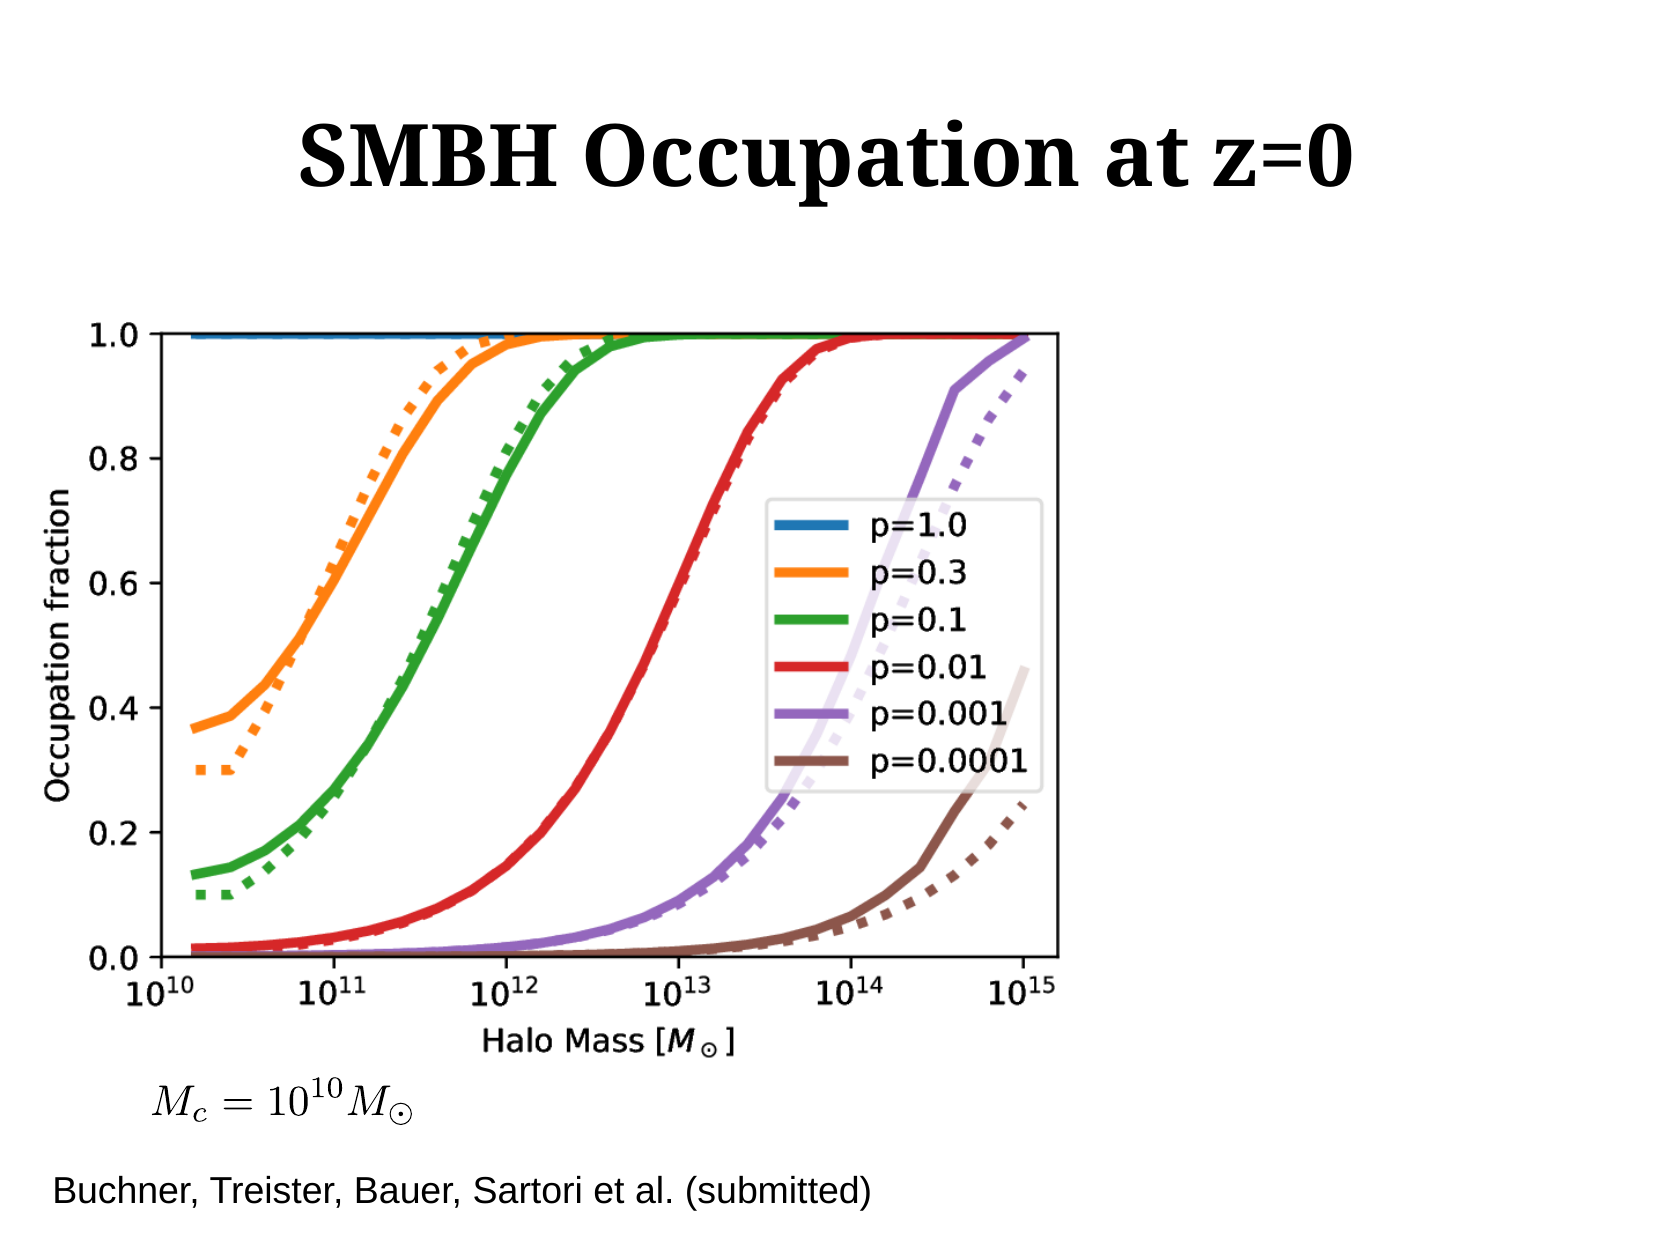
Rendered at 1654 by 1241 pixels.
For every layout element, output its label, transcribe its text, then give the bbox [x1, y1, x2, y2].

text_box Buchner, Treister, Bauer, Sartori et al. (submitted) [37, 1162, 1013, 1241]
text_box [150, 1077, 415, 1126]
title SMBH Occupation at z=0 [82, 49, 1571, 257]
picture [21, 299, 1092, 1083]
